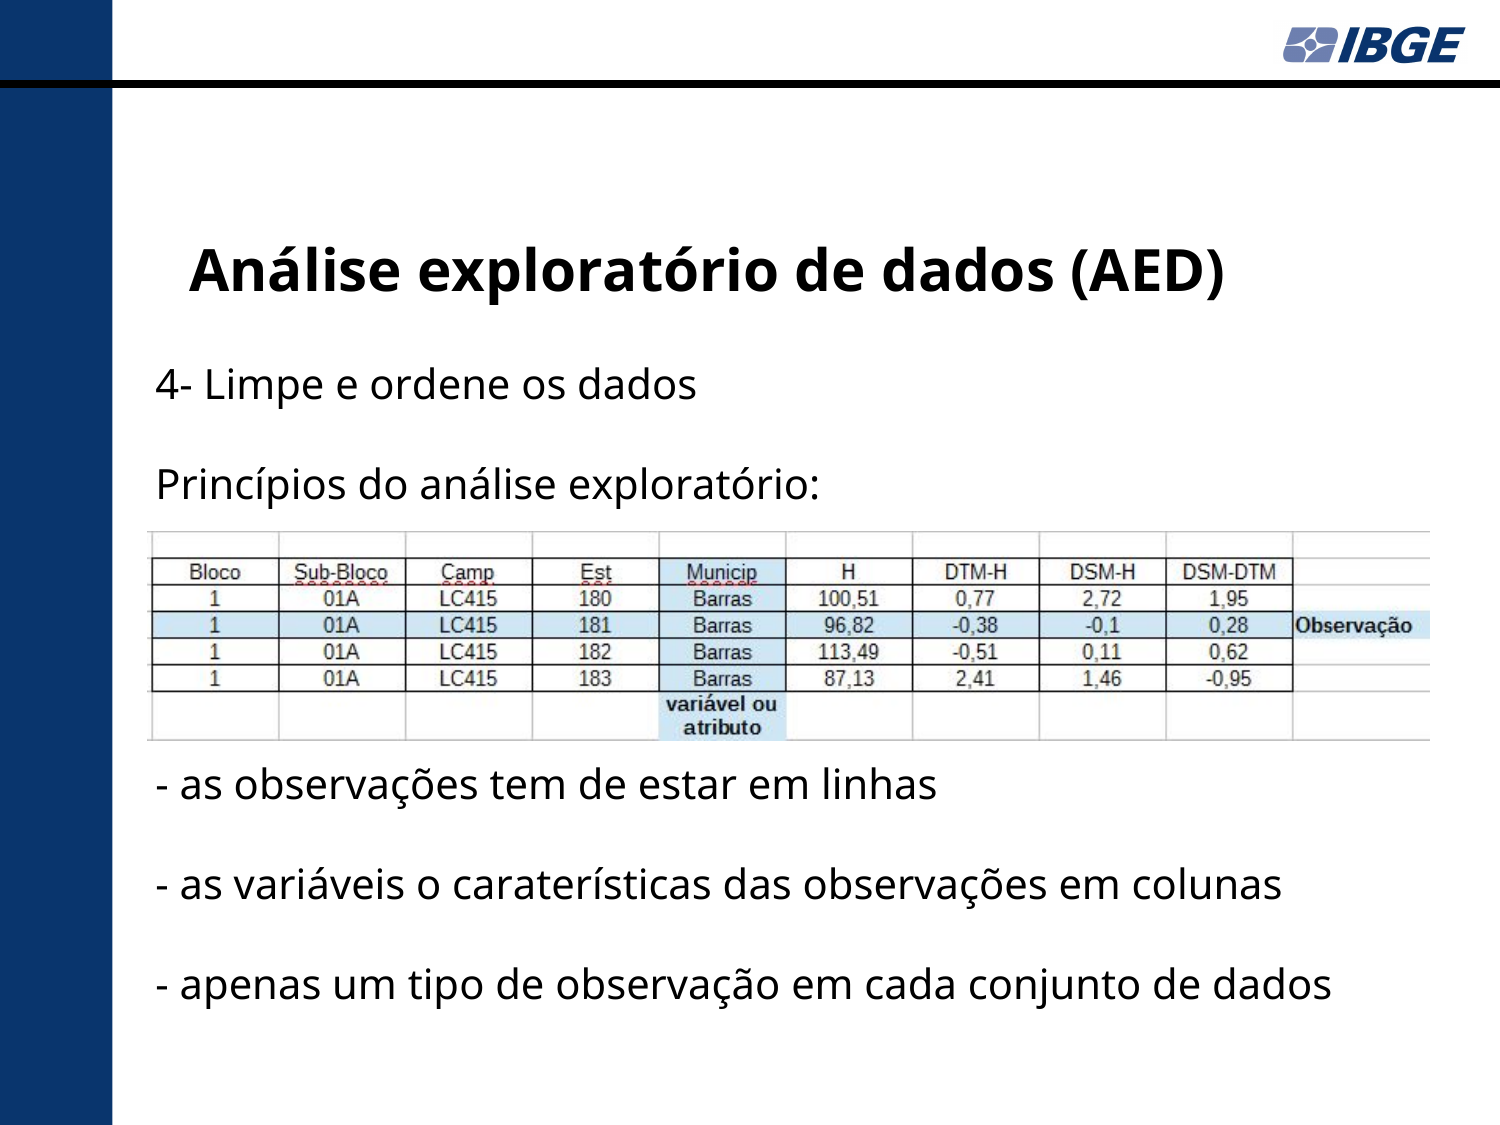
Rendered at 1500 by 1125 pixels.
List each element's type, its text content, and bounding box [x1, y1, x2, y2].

picture [1273, 20, 1468, 64]
text_box Análise exploratório de dados (AED) [174, 224, 1426, 311]
text_box 4- Limpe e ordene os dados Princípios do análise exploratório: - as observações tem de estar em linhas - as variáveis o caraterísticas das observações em colunas - apenas um tipo de observação em cada conjunto de dados [140, 349, 1418, 1066]
picture [147, 531, 1430, 741]
